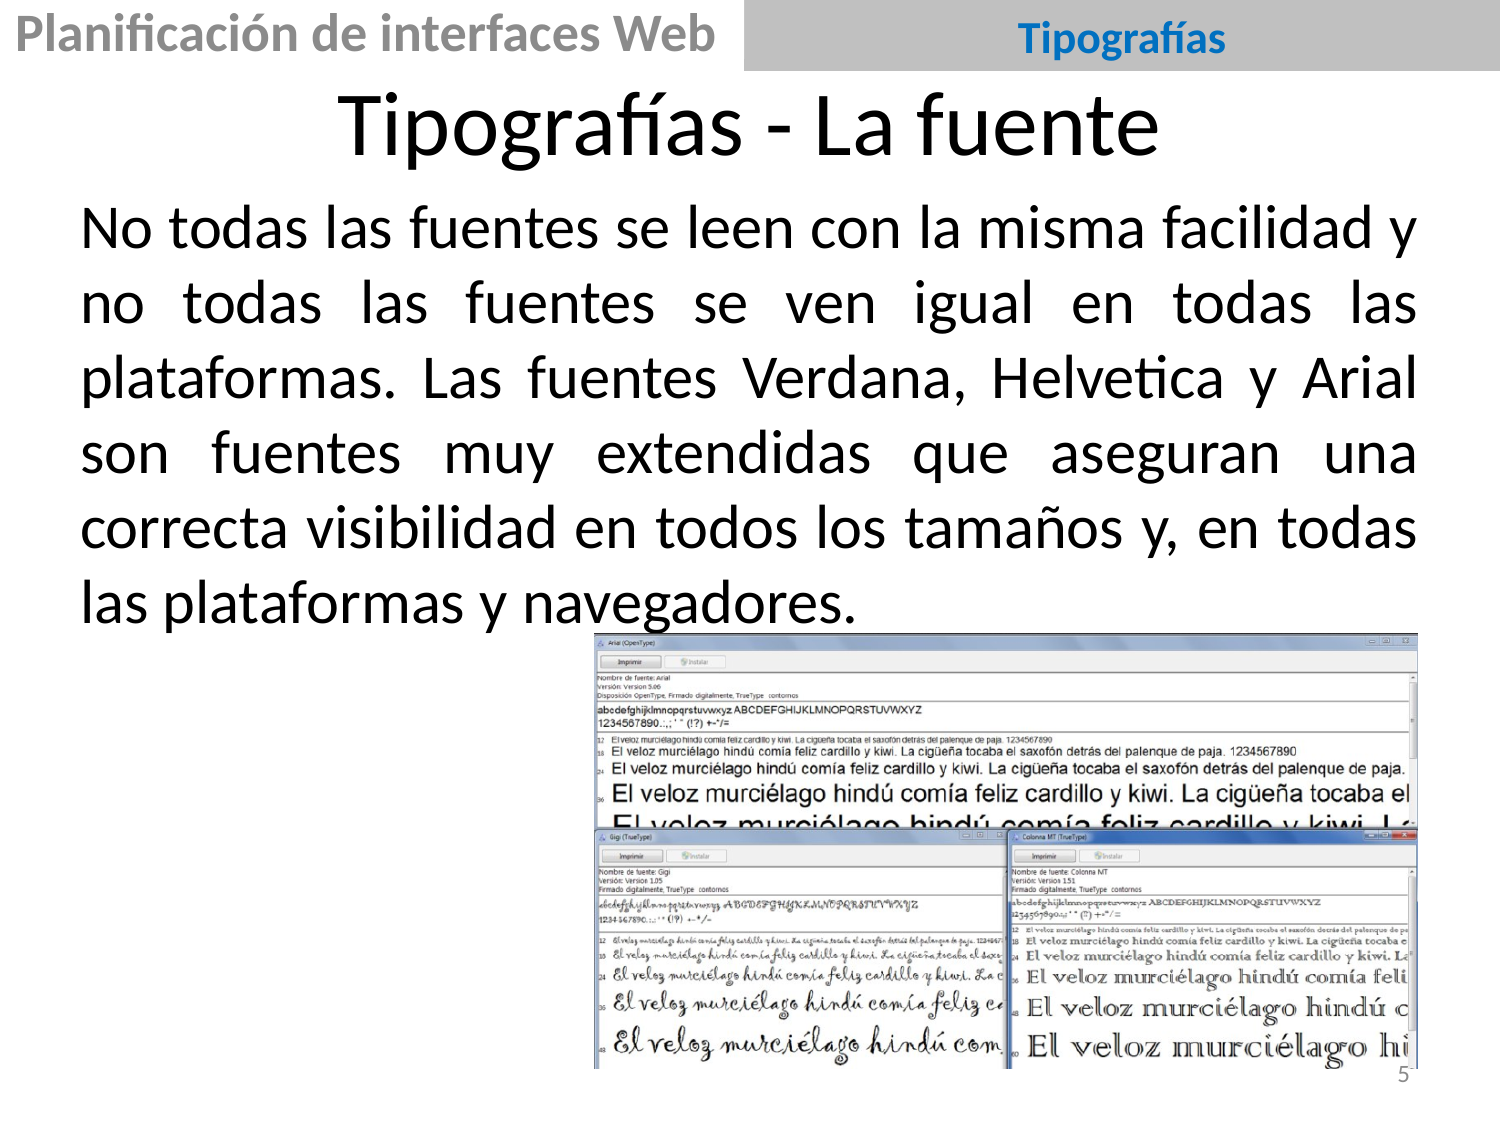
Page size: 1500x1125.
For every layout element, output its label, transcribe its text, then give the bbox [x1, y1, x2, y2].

title Tipografías - La fuente [75, 60, 1425, 178]
slide_number <número> [1074, 1042, 1425, 1103]
picture [594, 633, 1418, 1069]
title Tipografías [744, 0, 1500, 71]
list No todas las fuentes se leen con la misma facilidad y no todas las fuentes se ven igual en todas las plataformas. Las fuentes Verdana, Helvetica y Arial son fuentes muy extendidas que aseguran una correcta visibilidad en todos los tamaños y, en todas las plataformas y navegadores. [64, 178, 1436, 632]
title Planificación de interfaces Web [0, 0, 745, 60]
